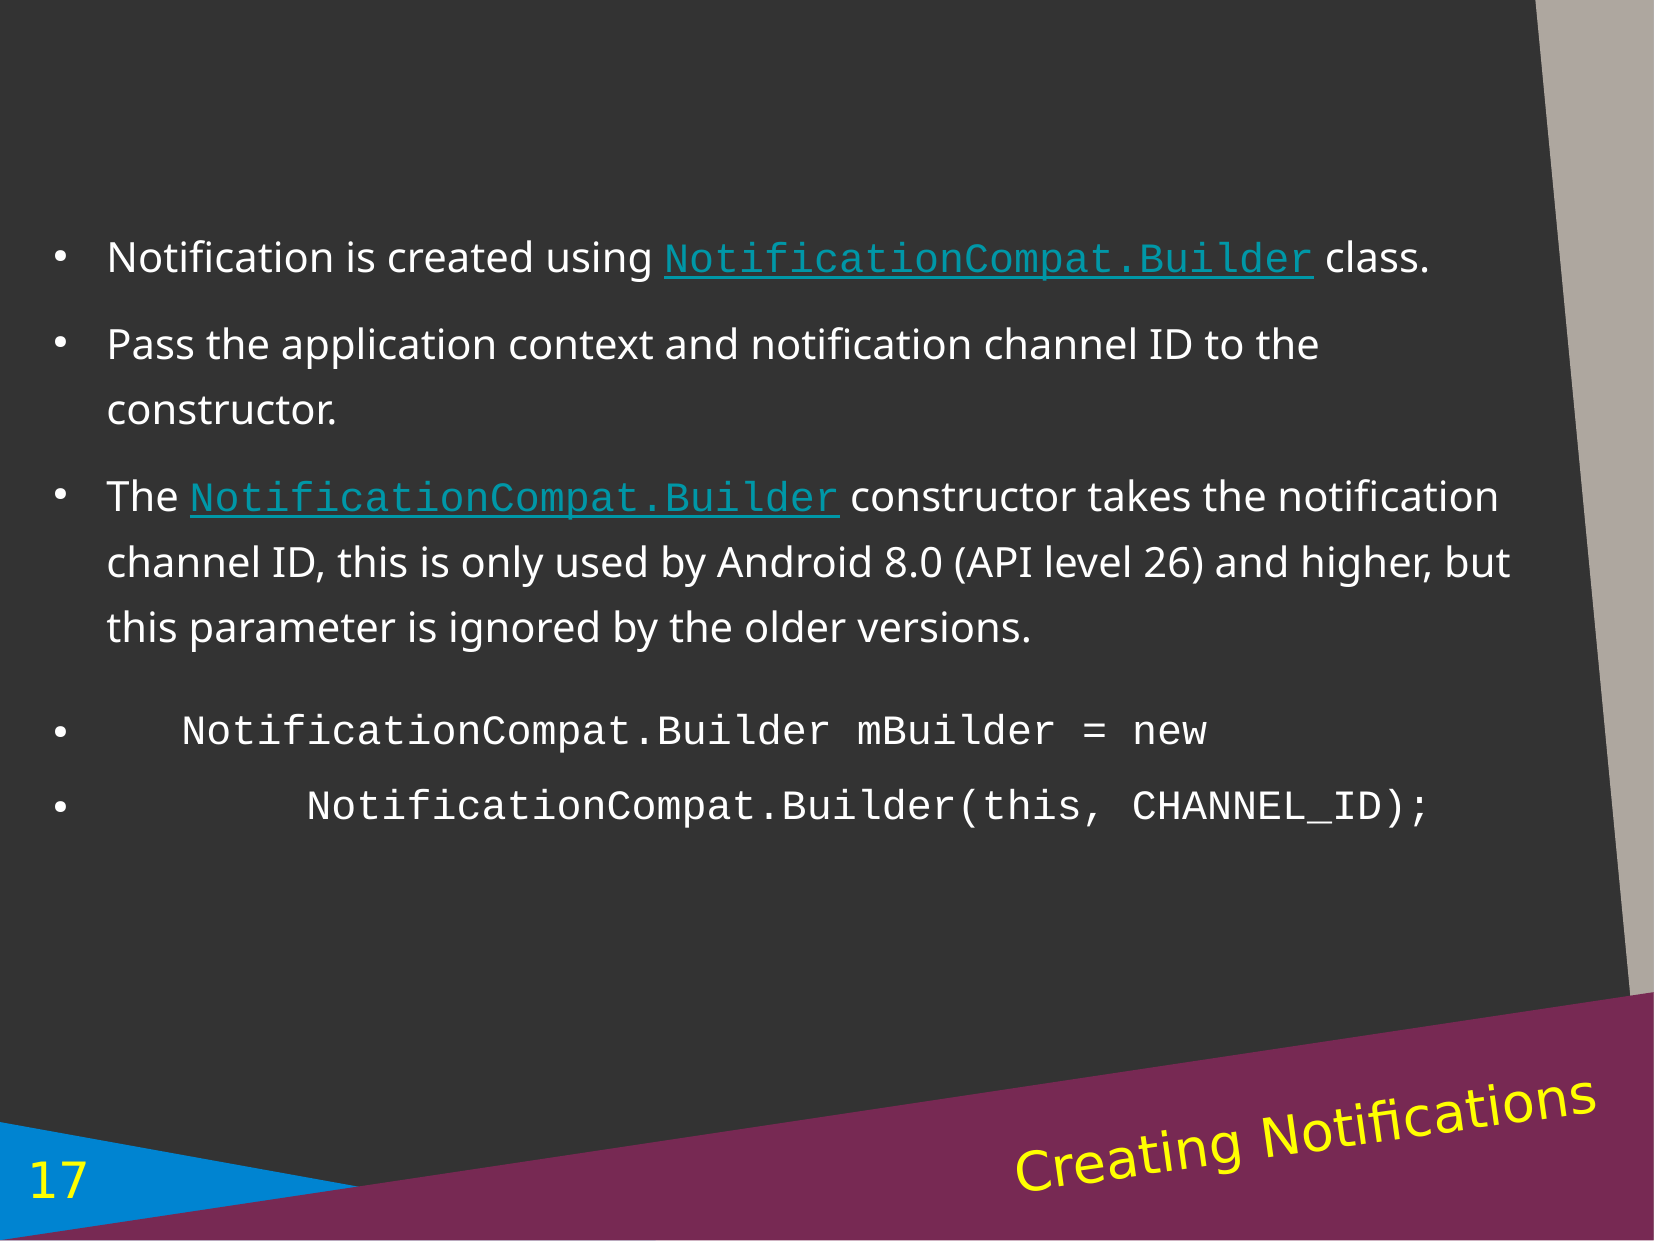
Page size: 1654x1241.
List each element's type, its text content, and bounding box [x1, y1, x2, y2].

list Notification is created using NotificationCompat.Builder class. Pass the application context and notification channel ID to the constructor. The NotificationCompat.Builder constructor takes the notification channel ID, this is only used by Android 8.0 (API level 26) and higher, but this parameter is ignored by the older versions. NotificationCompat.Builder mBuilder = new NotificationCompat.Builder(this, CHANNEL_ID); [35, 59, 1524, 993]
title Creating Notifications [956, 995, 1654, 1241]
